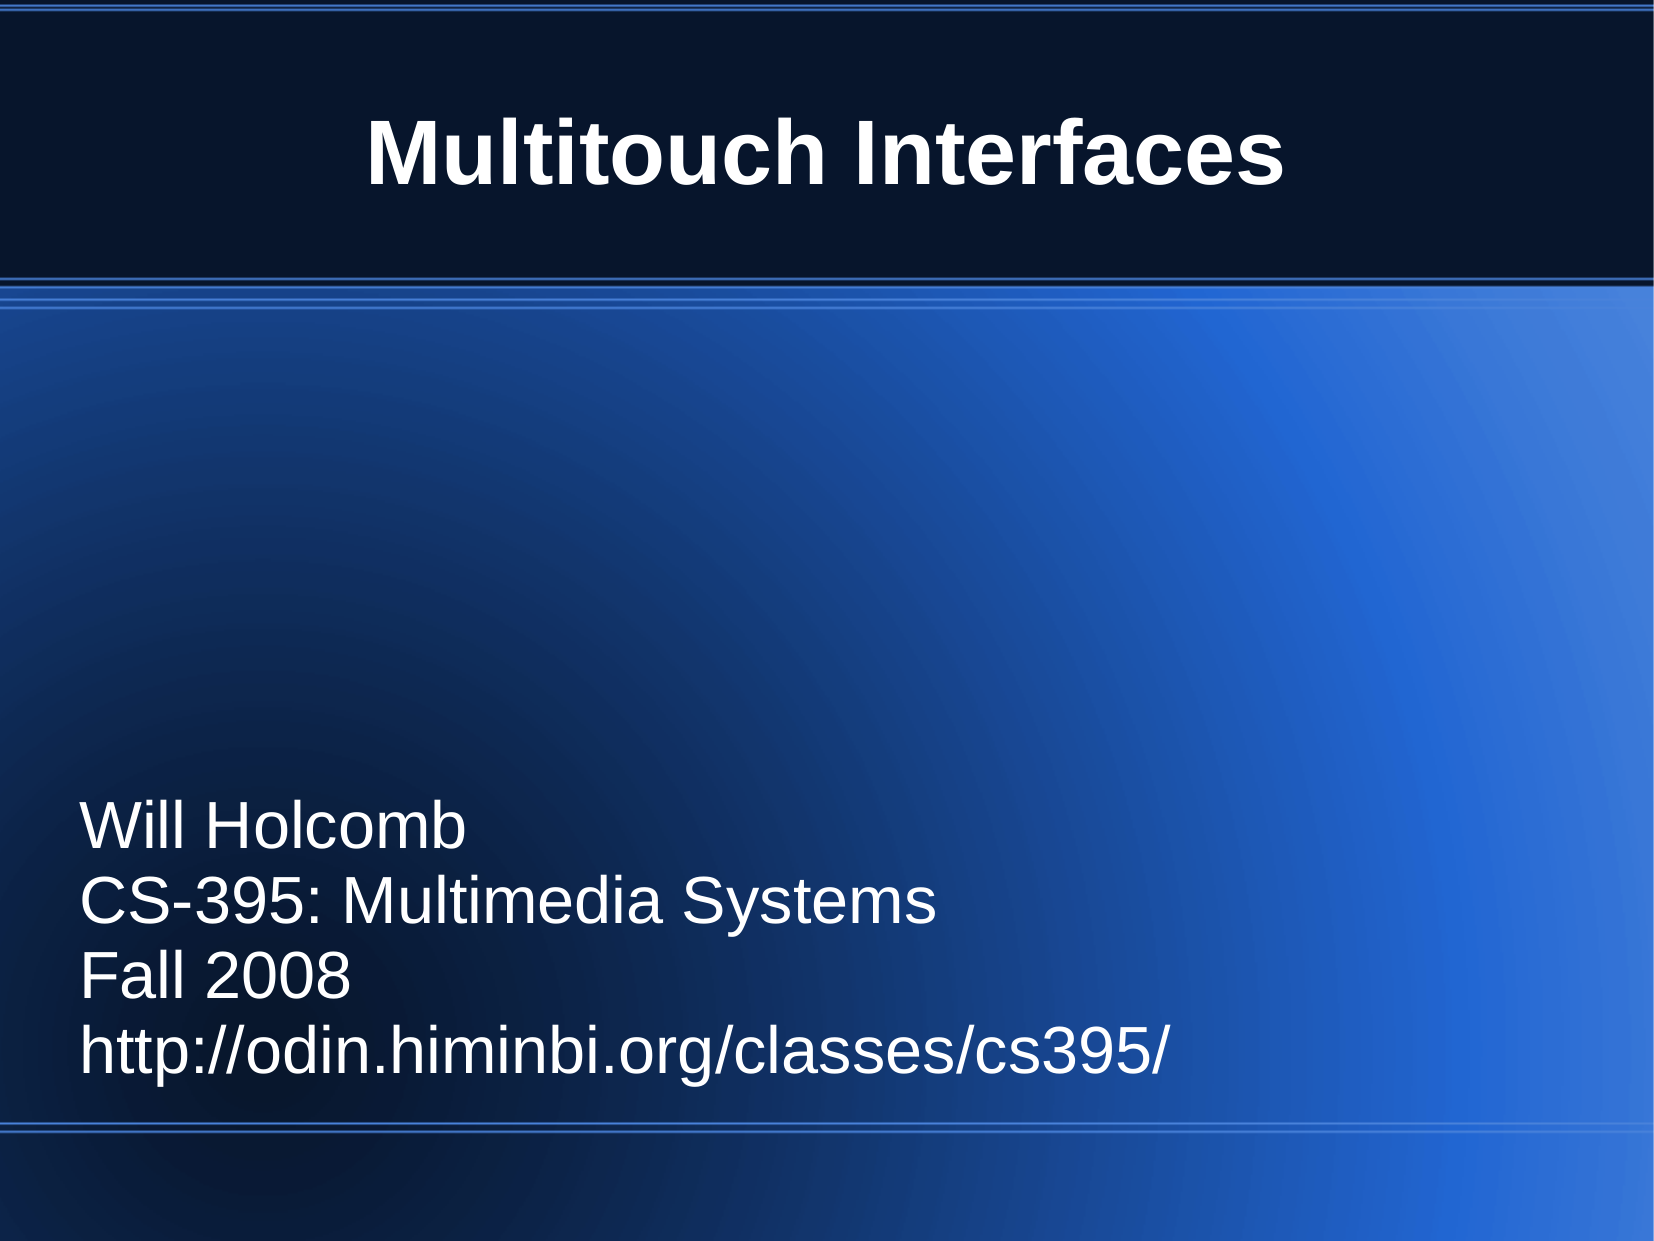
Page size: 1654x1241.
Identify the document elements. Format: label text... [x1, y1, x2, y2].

title Multitouch Interfaces [82, 49, 1571, 257]
picture [0, 0, 1654, 1241]
subtitle Will Holcomb CS-395: Multimedia Systems Fall 2008 http://odin.himinbi.org/classes/cs395/ [79, 788, 1201, 1088]
